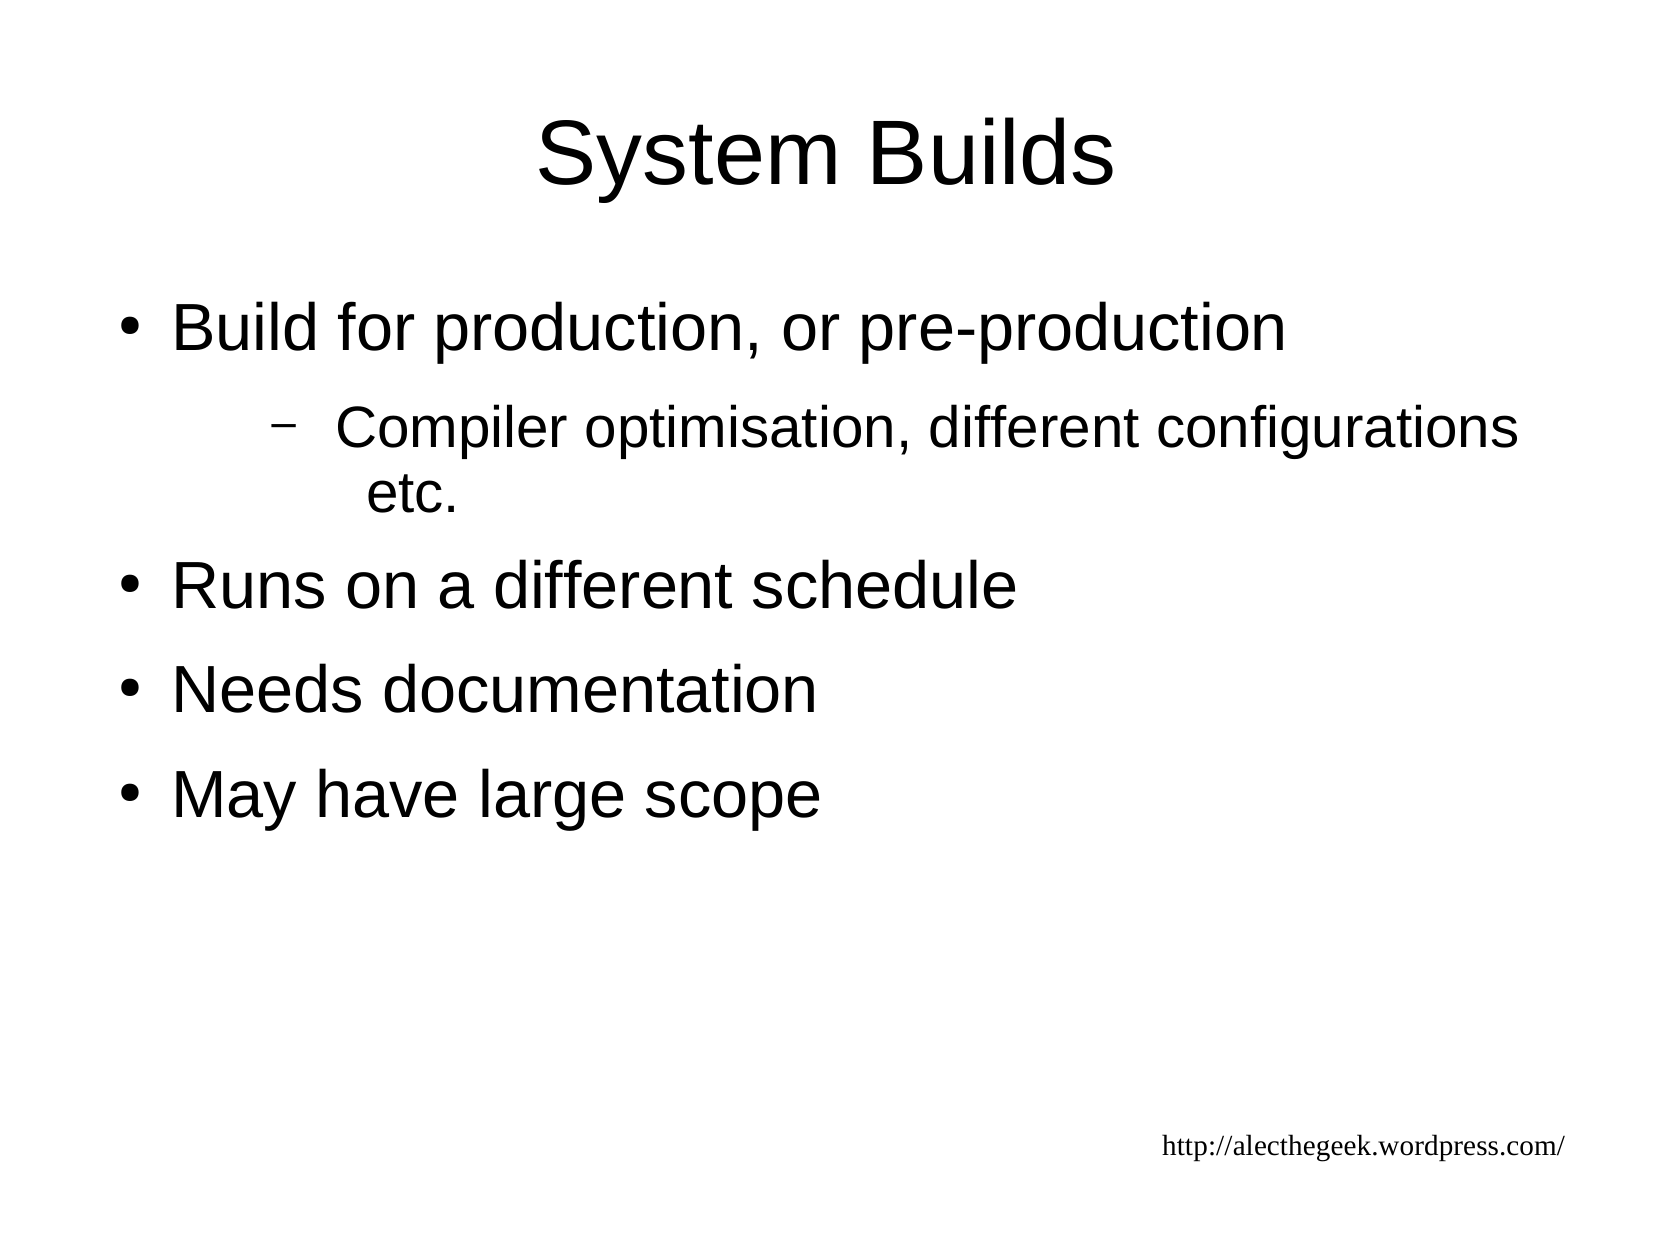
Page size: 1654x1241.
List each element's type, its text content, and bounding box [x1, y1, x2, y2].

title System Builds [82, 56, 1571, 250]
list Build for production, or pre-production Compiler optimisation, different configurations etc. Runs on a different schedule Needs documentation May have large scope [82, 290, 1571, 1094]
